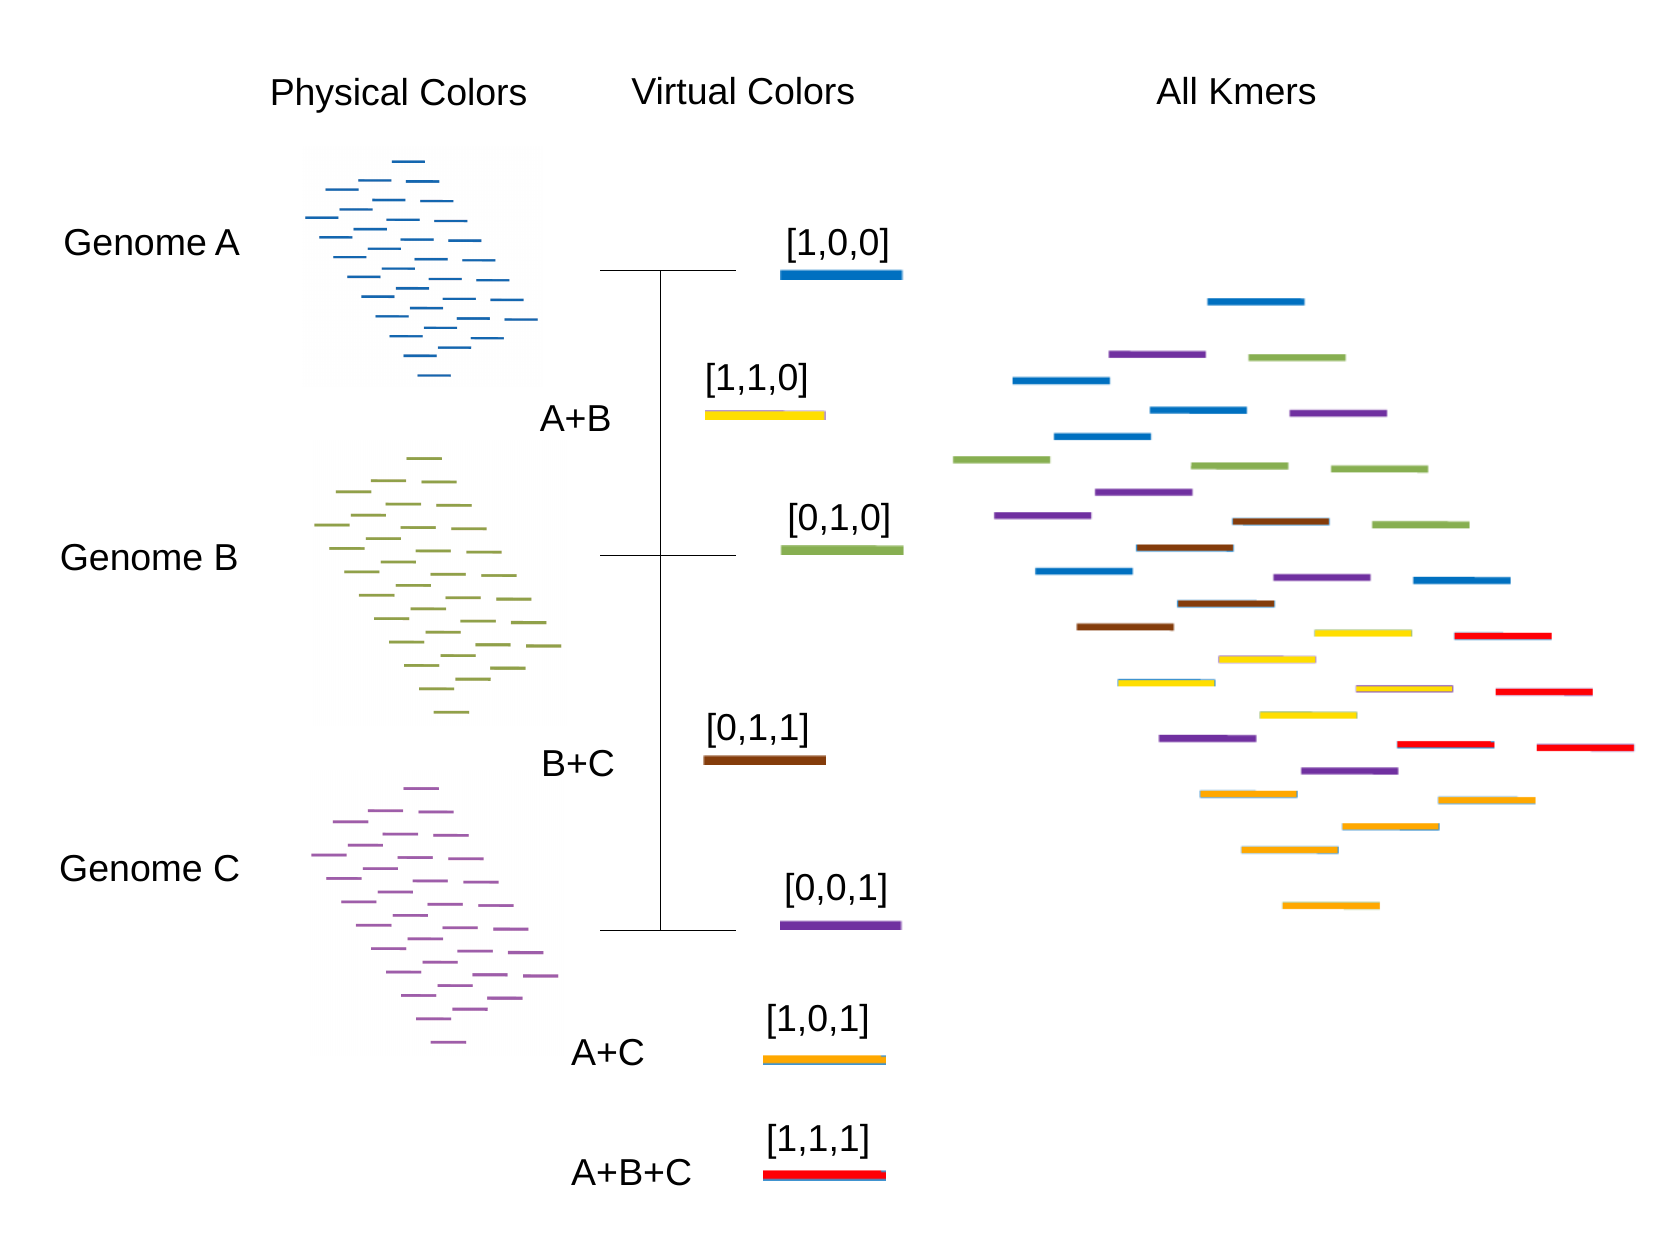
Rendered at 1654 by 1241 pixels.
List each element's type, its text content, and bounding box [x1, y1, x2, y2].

text_box A+B [525, 390, 629, 447]
picture [763, 1054, 886, 1066]
picture [311, 440, 567, 726]
picture [302, 146, 543, 387]
picture [943, 261, 1644, 939]
picture [308, 770, 564, 1056]
text_box [0,1,1] [691, 699, 826, 756]
text_box Genome B [45, 528, 254, 586]
picture [780, 546, 907, 556]
picture [705, 410, 826, 421]
text_box [1,1,1] [751, 1110, 886, 1167]
text_box Physical Colors [255, 63, 543, 121]
text_box Genome C [44, 840, 256, 897]
text_box [0,0,1] [769, 858, 904, 916]
picture [703, 756, 826, 766]
picture [780, 920, 904, 931]
text_box Virtual Colors [616, 63, 871, 120]
text_box All Kmers [1141, 63, 1332, 120]
picture [780, 271, 905, 280]
text_box A+B+C [556, 1143, 721, 1201]
text_box A+C [556, 1024, 721, 1081]
picture [763, 1169, 886, 1181]
text_box B+C [526, 735, 631, 792]
text_box [1,0,0] [771, 213, 905, 271]
text_box [1,1,0] [690, 348, 824, 406]
text_box [0,1,0] [772, 489, 907, 546]
text_box [1,0,1] [751, 990, 886, 1047]
text_box Genome A [48, 213, 256, 271]
